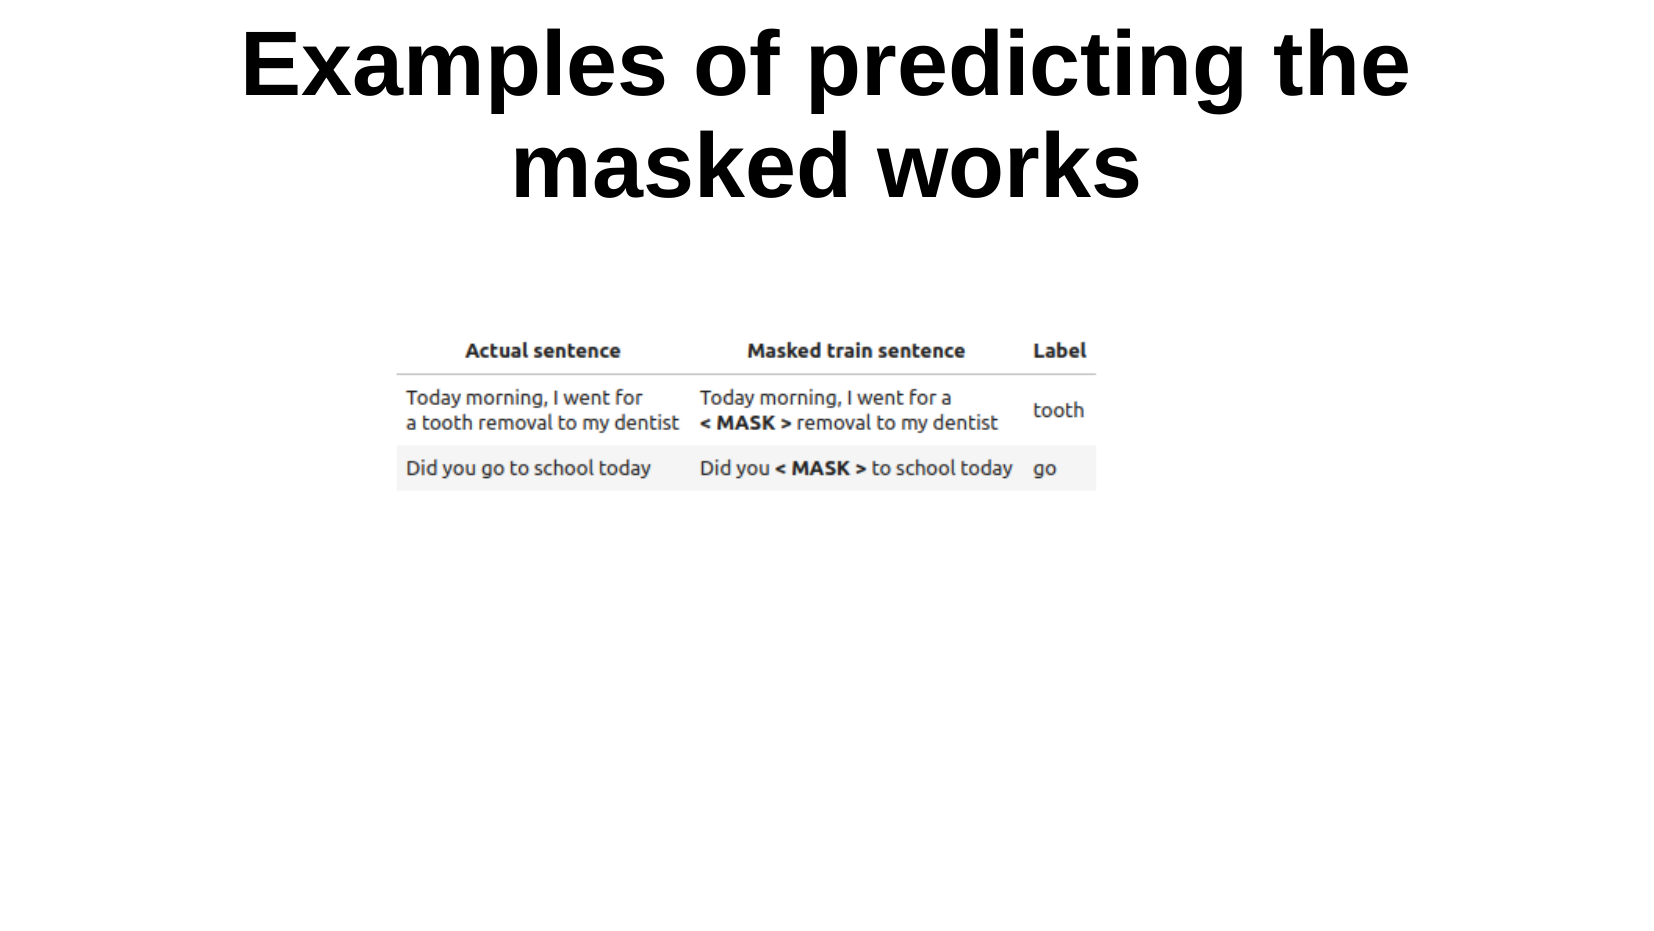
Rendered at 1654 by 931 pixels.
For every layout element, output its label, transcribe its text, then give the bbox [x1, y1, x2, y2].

picture [206, 297, 1306, 502]
title Examples of predicting the masked works [82, 12, 1571, 218]
